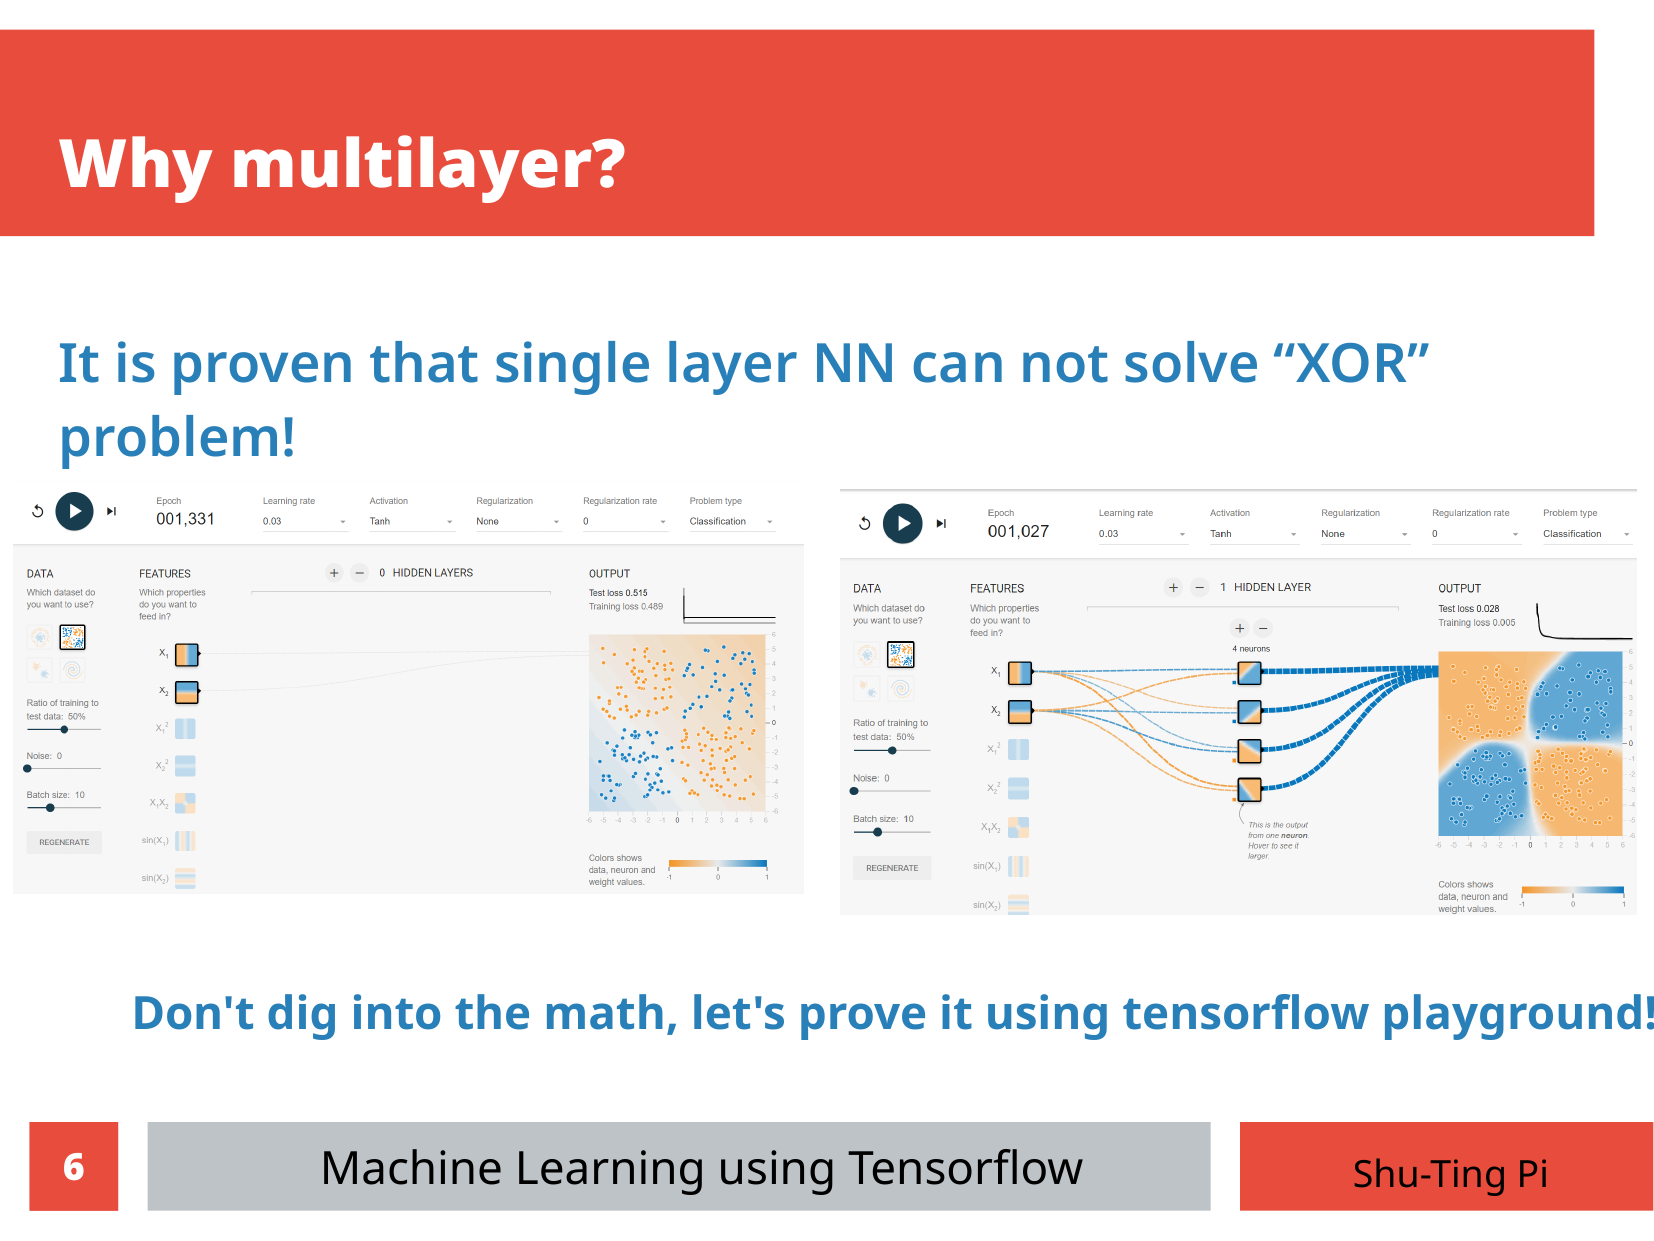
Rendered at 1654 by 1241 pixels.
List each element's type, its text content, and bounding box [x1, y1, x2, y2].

list It is proven that single layer NN can not solve “XOR” problem! [59, 324, 1565, 1093]
picture [840, 489, 1637, 916]
text_box Shu-Ting Pi [1338, 1140, 1573, 1203]
text_box Don't dig into the math, let's prove it using tensorflow playground! [68, 972, 1654, 1046]
title Why multilayer? [59, 59, 1595, 207]
text_box Machine Learning using Tensorflow [305, 1128, 1191, 1241]
picture [13, 481, 804, 894]
